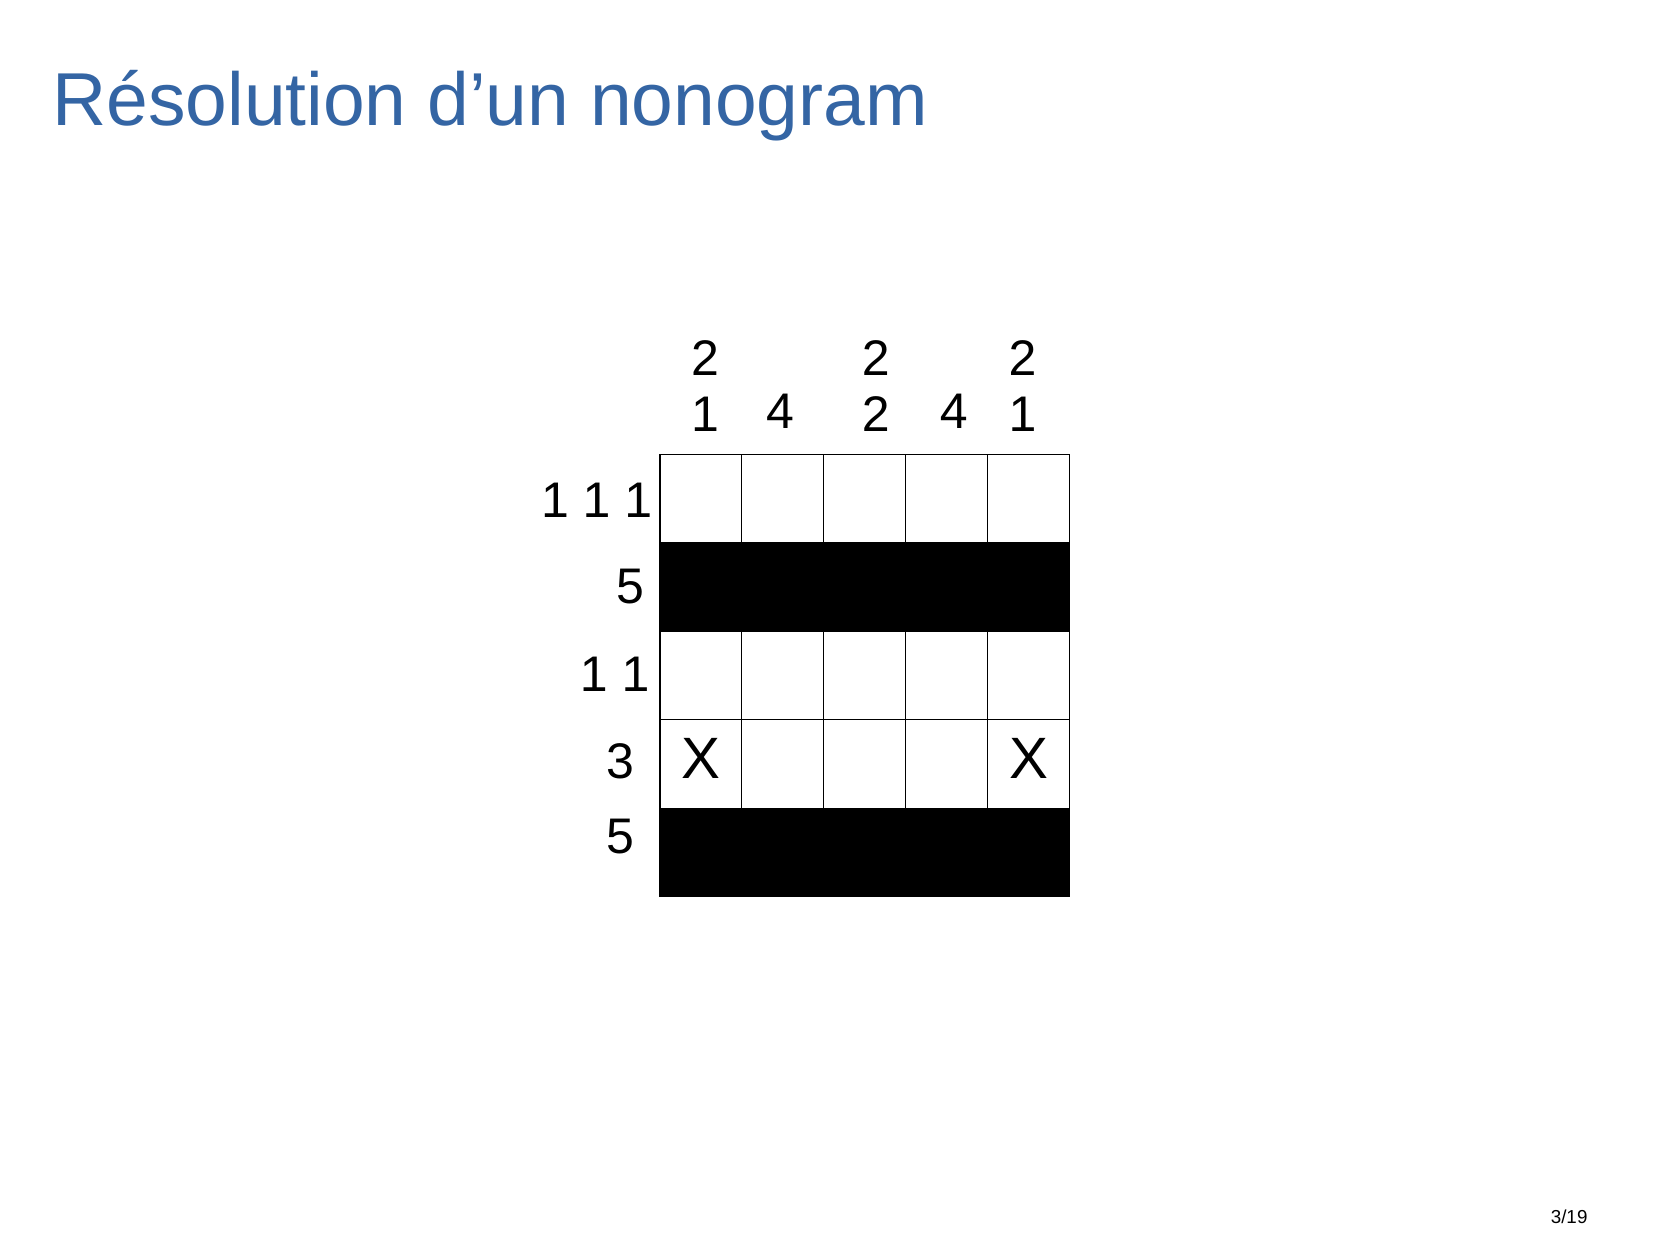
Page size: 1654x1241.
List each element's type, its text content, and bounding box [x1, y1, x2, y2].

table_header [988, 455, 1069, 542]
text_box 4 [925, 376, 963, 452]
table_cell [988, 809, 1069, 896]
table_cell [742, 543, 823, 631]
text_box 2 1 [676, 322, 734, 455]
text_box 3 [591, 725, 649, 802]
table_cell [824, 809, 905, 896]
table_header [742, 455, 823, 542]
table_cell [742, 809, 823, 896]
table_cell [824, 632, 905, 719]
table_cell [661, 632, 741, 719]
table_cell [906, 809, 987, 896]
table_cell [742, 632, 823, 719]
table_cell [988, 632, 1069, 719]
table_header [906, 455, 987, 542]
text_box 3/19 [1536, 1198, 1613, 1235]
table_cell X [988, 720, 1069, 808]
text_box 1 1 [565, 639, 678, 715]
table_cell [661, 809, 741, 896]
text_box 4 [751, 376, 789, 452]
table_cell [824, 720, 905, 808]
text_box 1 1 1 [526, 465, 677, 552]
table_header [661, 455, 741, 542]
table_cell [742, 720, 823, 808]
text_box 5 [591, 802, 642, 877]
table_cell [906, 720, 987, 808]
text_box Résolution d’un nonogram [37, 50, 1013, 151]
table_cell [906, 632, 987, 719]
text_box 2 1 [993, 322, 1052, 455]
table_cell [824, 543, 905, 631]
table_header [824, 455, 905, 542]
table_cell [988, 543, 1069, 631]
text_box 5 [601, 552, 677, 640]
text_box 2 2 [847, 322, 885, 455]
table_cell [677, 543, 741, 631]
table_cell X [661, 720, 741, 808]
table_cell [906, 543, 987, 631]
